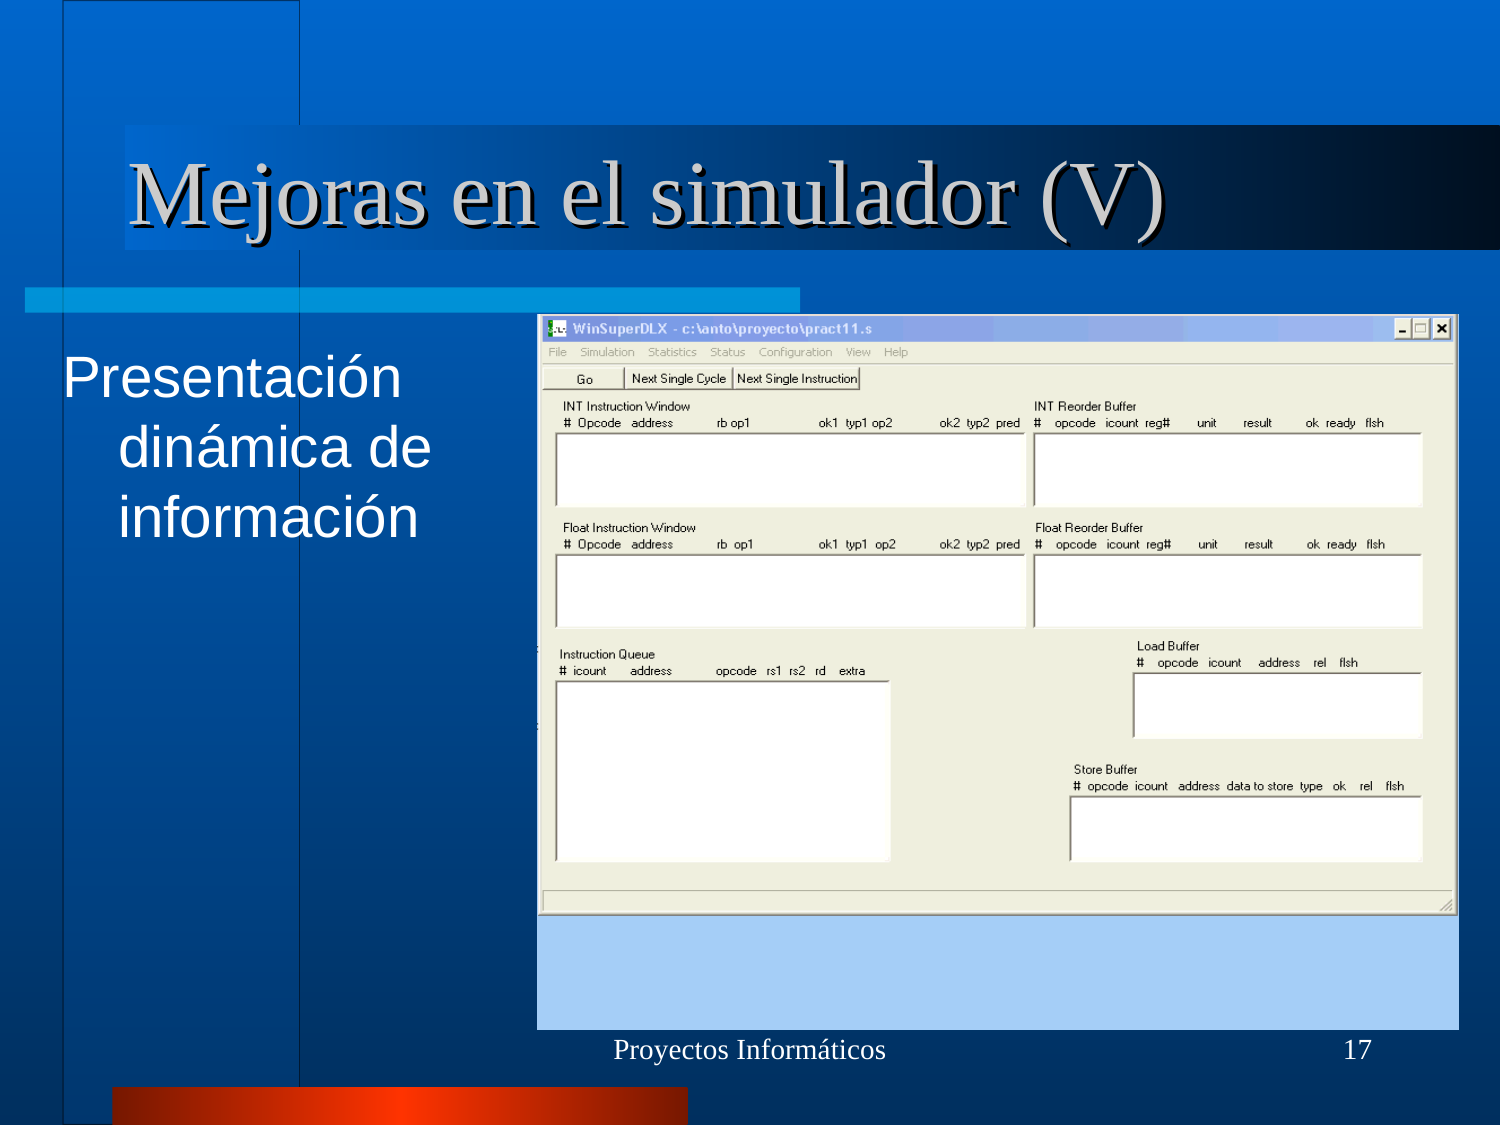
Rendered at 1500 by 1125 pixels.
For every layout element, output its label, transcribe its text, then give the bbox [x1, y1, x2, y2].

text_box Presentación dinámica de información [47, 332, 537, 587]
title Mejoras en el simulador (V) [112, 99, 1388, 288]
picture [537, 314, 1459, 1030]
